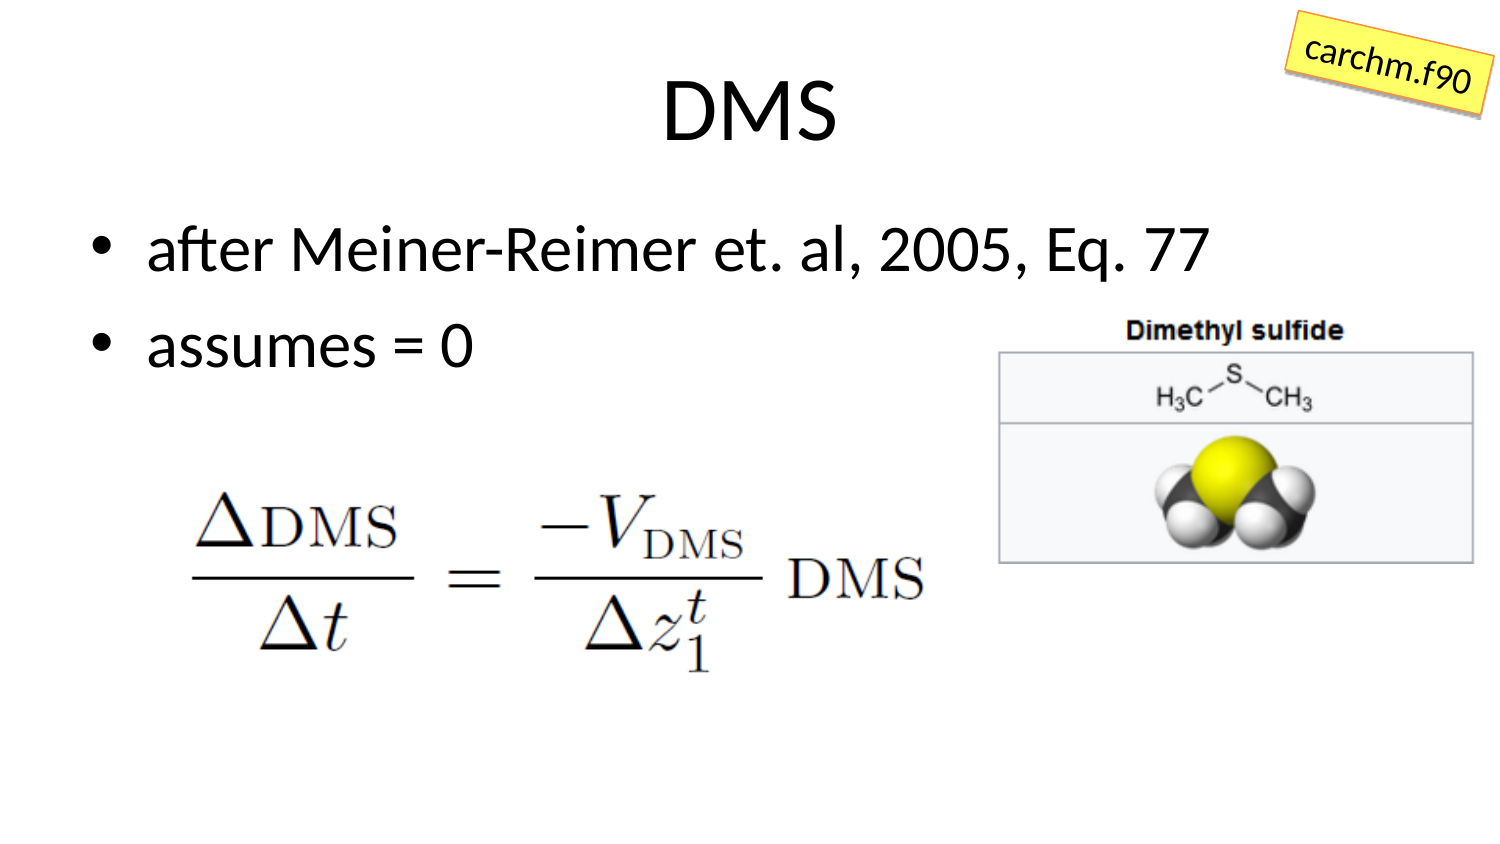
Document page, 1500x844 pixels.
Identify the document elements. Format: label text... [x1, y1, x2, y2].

text_box carchm.f90 [1284, 10, 1495, 115]
title DMS [1404, 33, 1426, 38]
list after Meiner-Reimer et. al, 2005, Eq. 77 assumes = 0 [75, 196, 1426, 754]
picture [183, 471, 935, 683]
picture [991, 303, 1490, 564]
title DMS [75, 33, 1426, 175]
